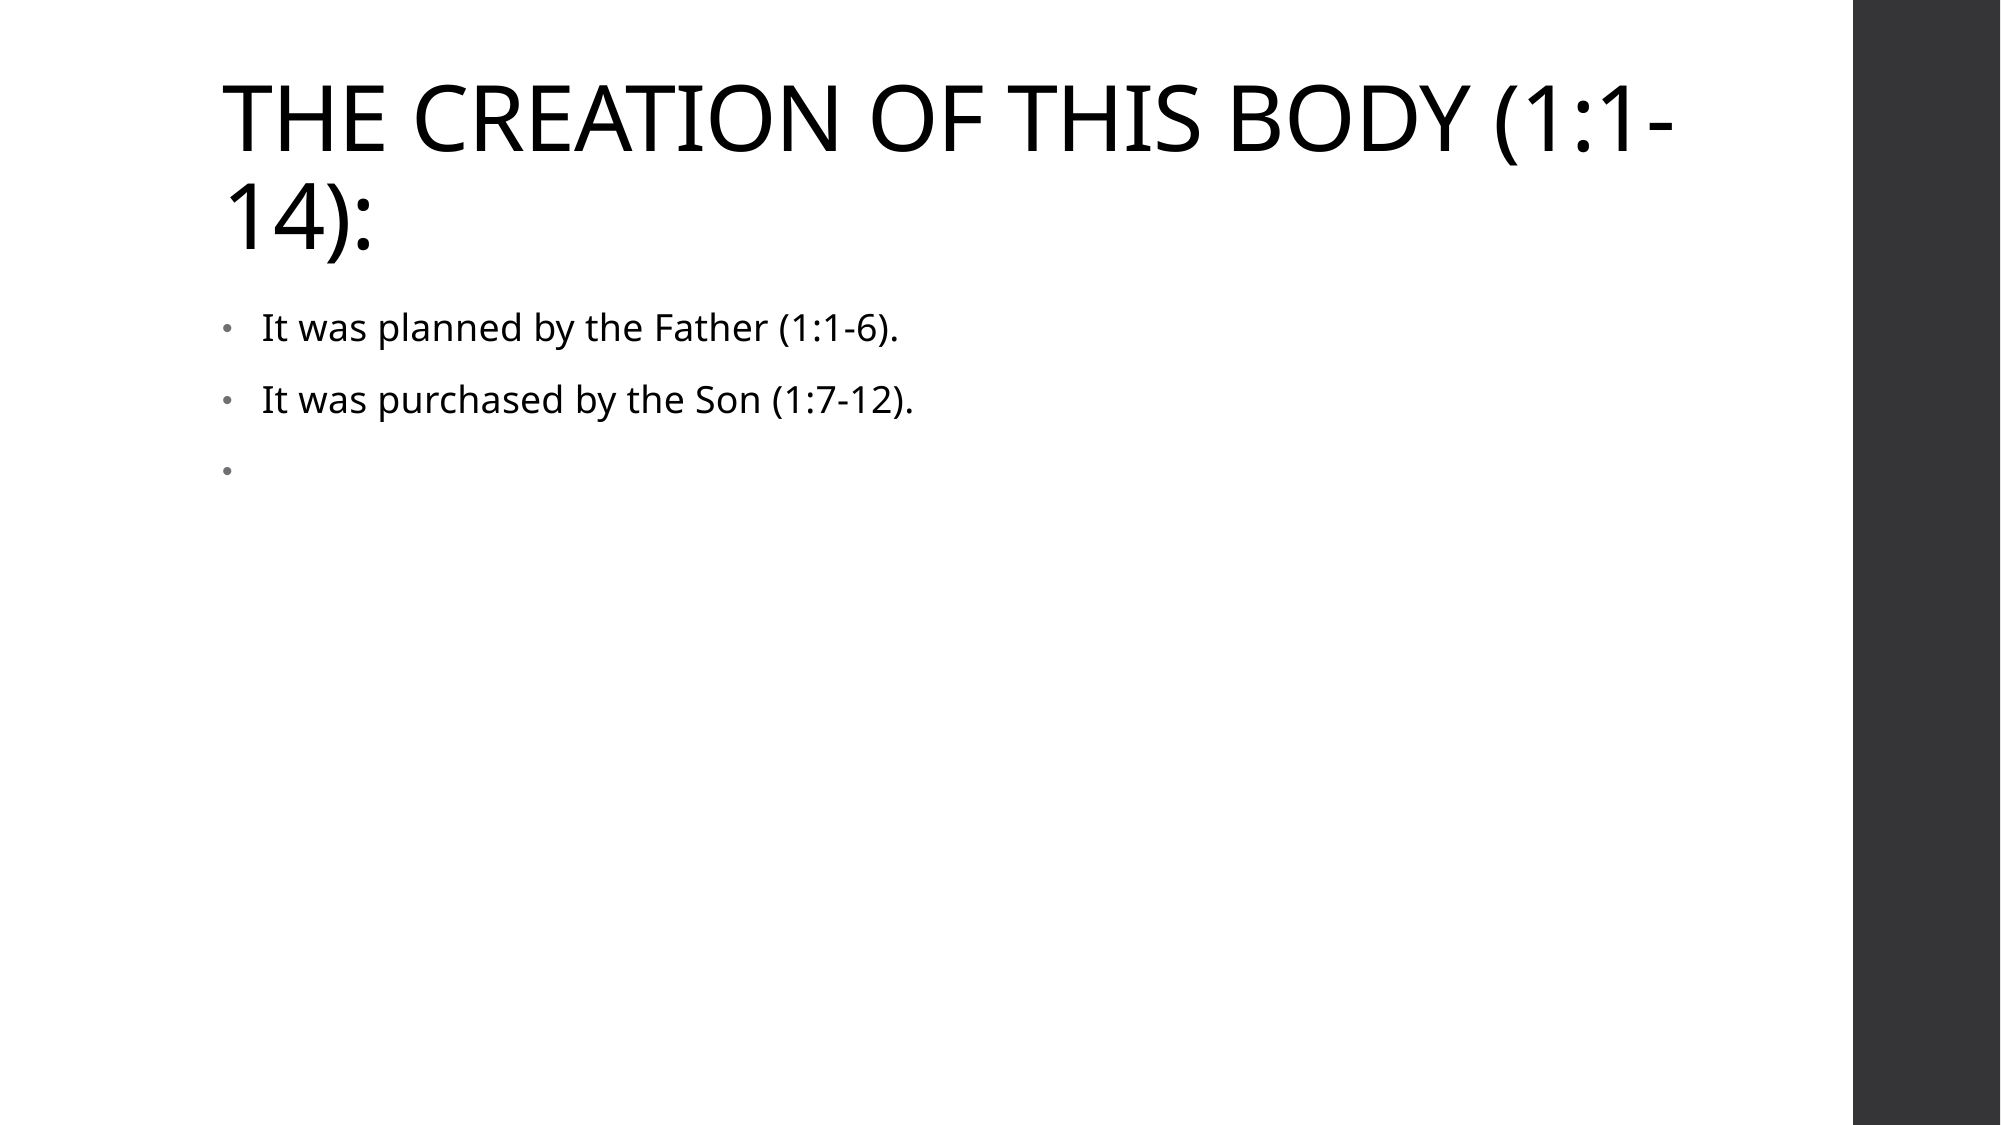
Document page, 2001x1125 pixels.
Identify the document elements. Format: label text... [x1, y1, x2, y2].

list It was planned by the Father (1:1-6). It was purchased by the Son (1:7-12). [206, 299, 1617, 1014]
title THE CREATION OF THIS BODY (1:1-14): [206, 60, 1797, 278]
